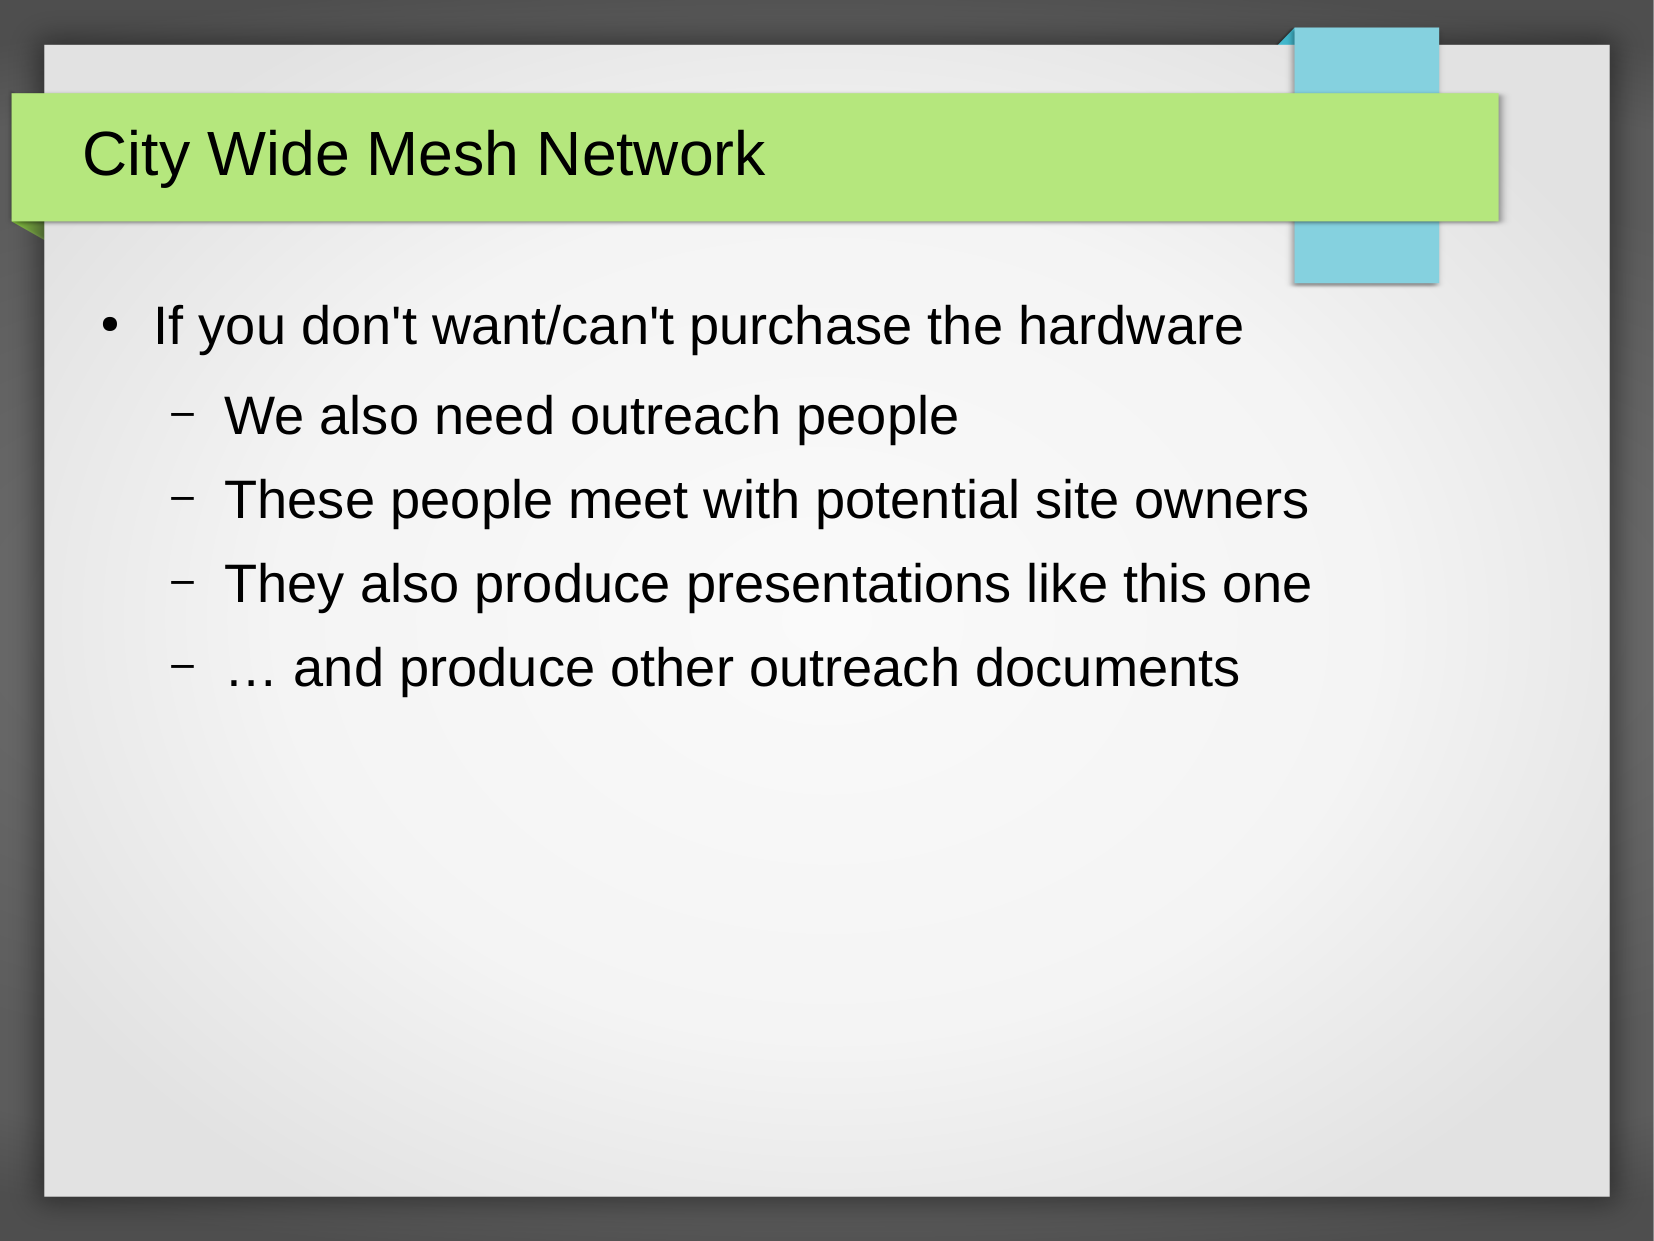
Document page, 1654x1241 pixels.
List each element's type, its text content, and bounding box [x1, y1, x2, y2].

picture [0, 0, 1654, 1241]
list If you don't want/can't purchase the hardware We also need outreach people These people meet with potential site owners They also produce presentations like this one … and produce other outreach documents [82, 295, 1571, 1015]
title City Wide Mesh Network [82, 94, 1264, 213]
